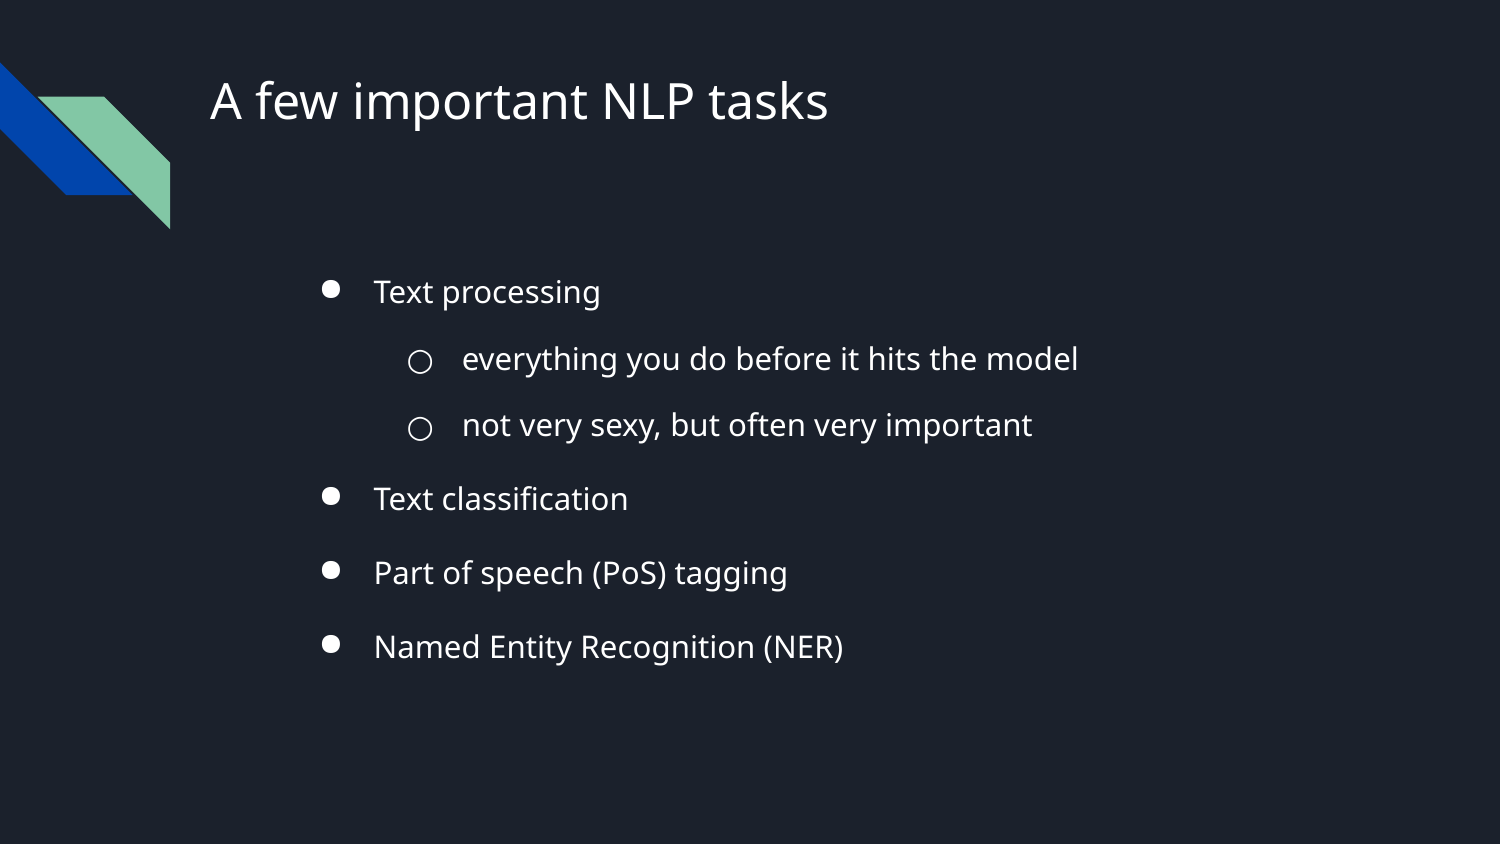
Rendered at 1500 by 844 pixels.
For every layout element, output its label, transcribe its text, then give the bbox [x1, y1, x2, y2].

list Text processing everything you do before it hits the model not very sexy, but often very important Text classification Part of speech (PoS) tagging Named Entity Recognition (NER) [303, 248, 1197, 759]
title A few important NLP tasks [195, 51, 1351, 188]
